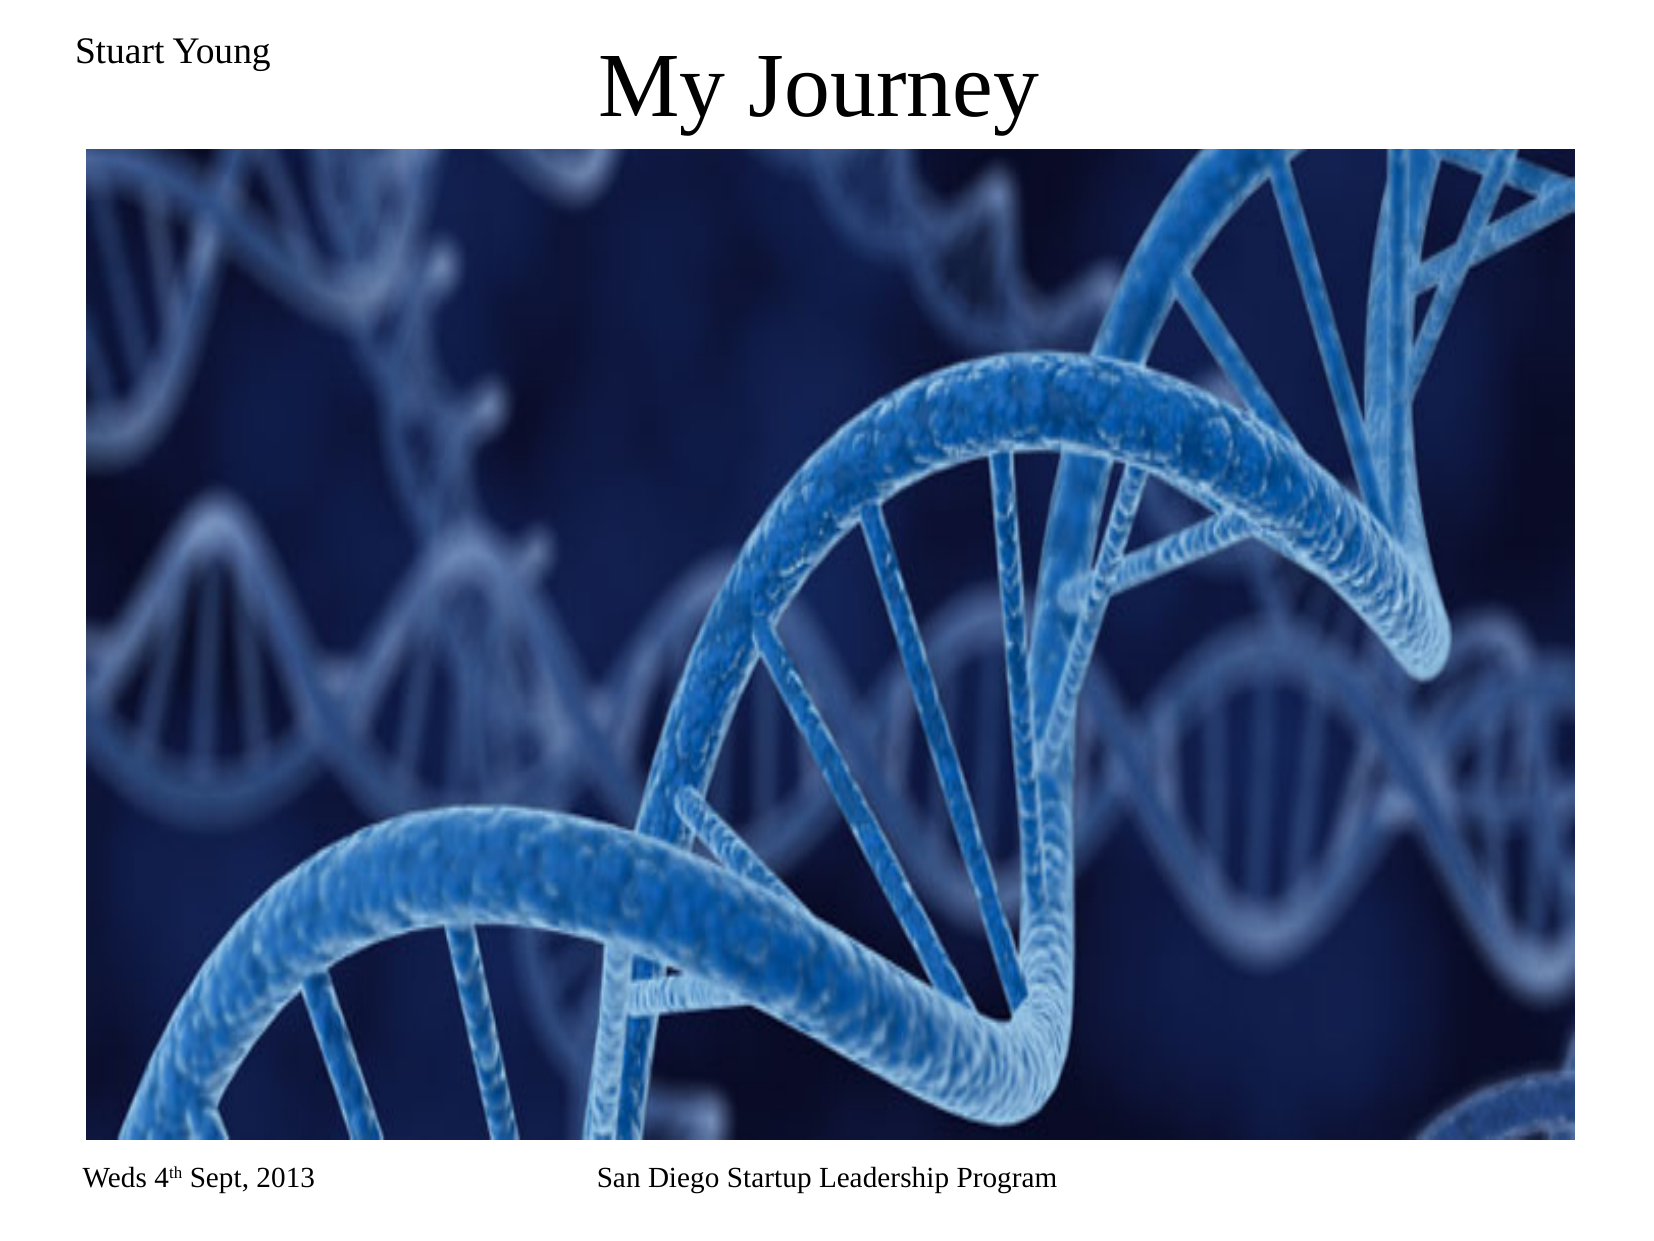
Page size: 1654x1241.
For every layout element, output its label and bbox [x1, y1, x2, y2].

picture [86, 149, 1575, 1141]
